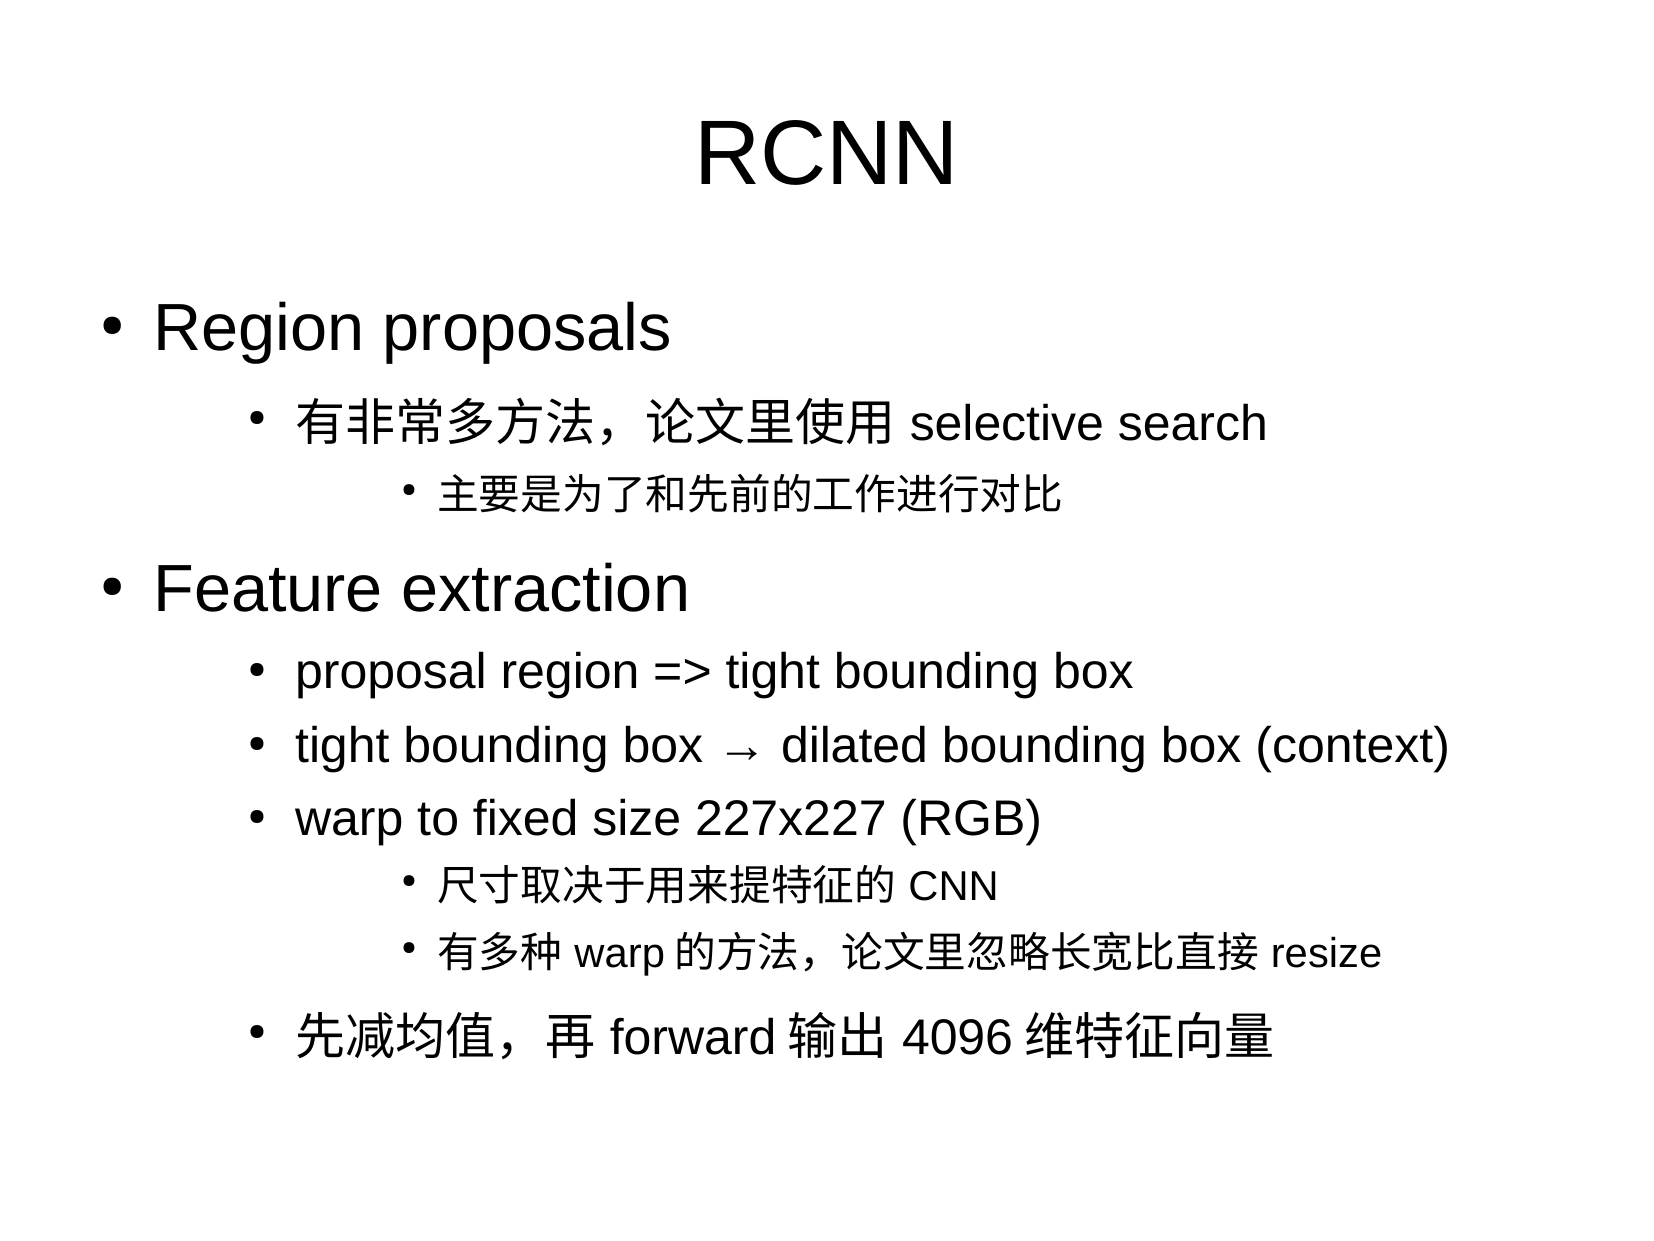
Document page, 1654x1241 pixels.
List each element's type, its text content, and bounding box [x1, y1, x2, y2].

title RCNN [82, 49, 1571, 257]
list Region proposals 有非常多方法，论文里使用selective search 主要是为了和先前的工作进行对比 Feature extraction proposal region => tight bounding box tight bounding box → dilated bounding box (context) warp to fixed size 227x227 (RGB) 尺寸取决于用来提特征的CNN 有多种warp的方法，论文里忽略长宽比直接resize 先减均值，再forward输出4096维特征向量 [82, 290, 1571, 1134]
